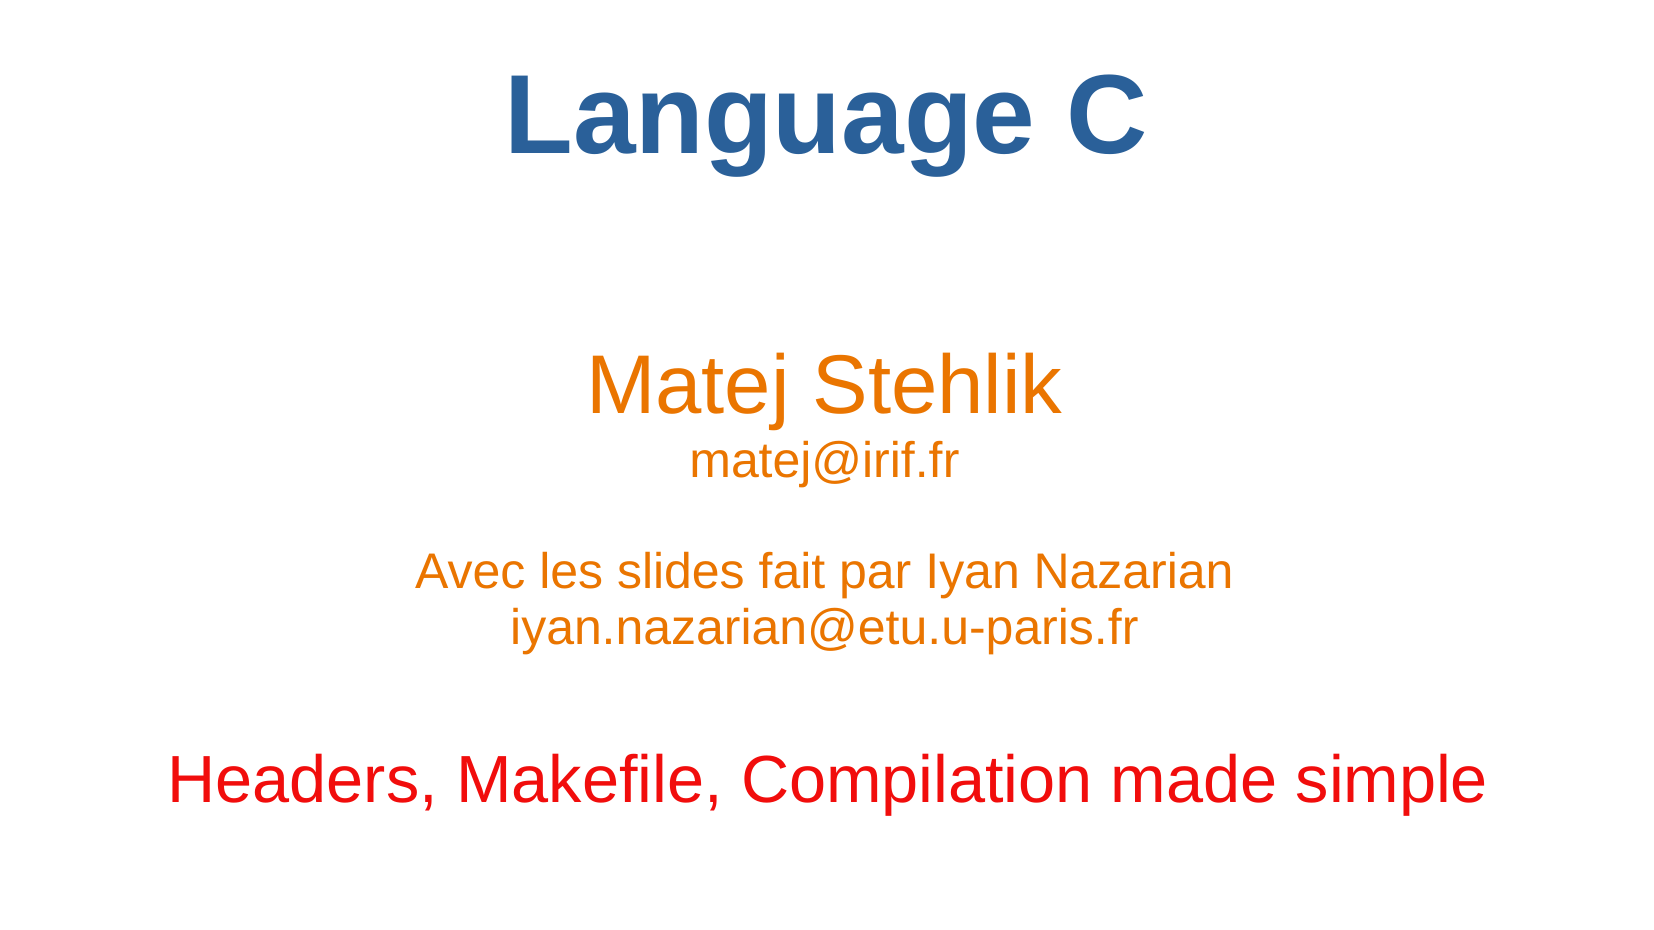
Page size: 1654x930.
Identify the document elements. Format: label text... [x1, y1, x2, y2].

text_box Matej Stehlik matej@irif.fr Avec les slides fait par Iyan Nazarian iyan.nazarian@etu.u-paris.fr [299, 331, 1350, 663]
list Headers, Makefile, Compilation made simple [157, 637, 1500, 907]
title Language C [82, 37, 1571, 193]
